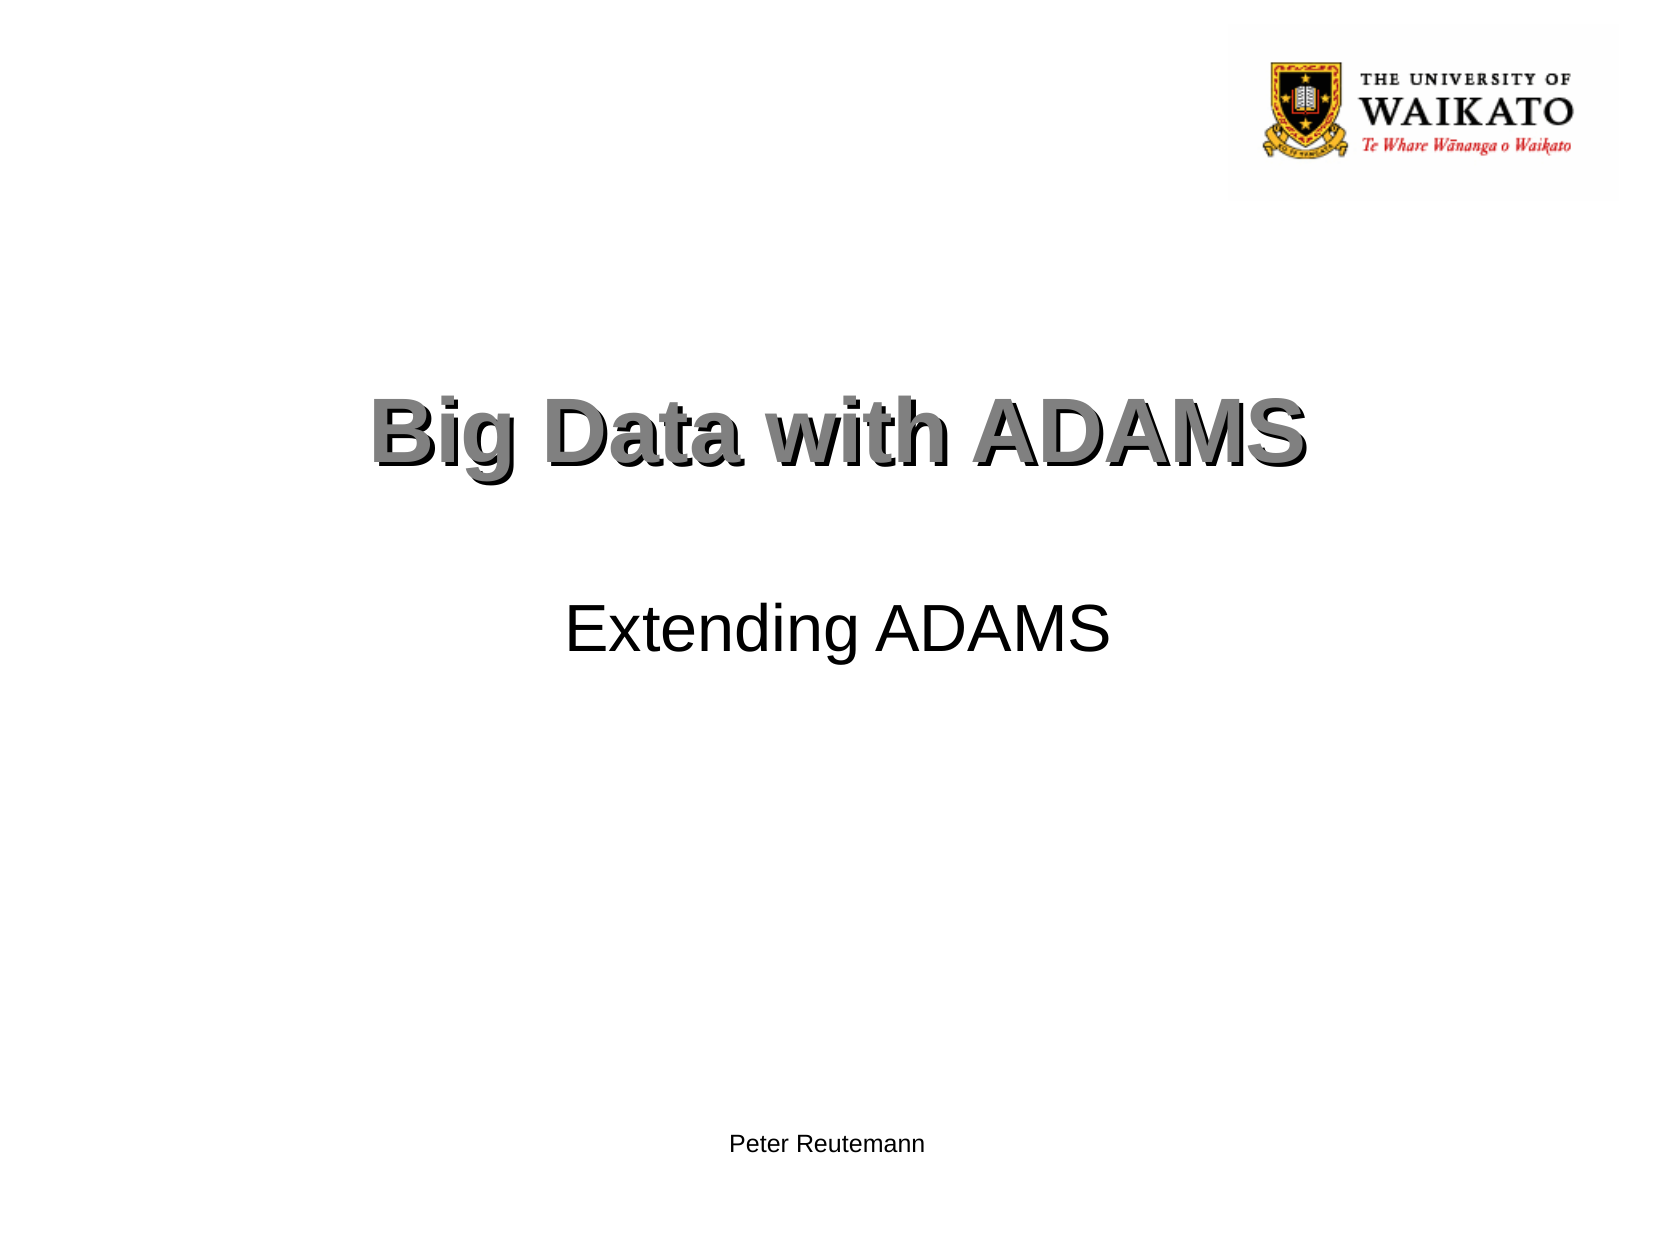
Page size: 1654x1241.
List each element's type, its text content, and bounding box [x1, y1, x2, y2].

subtitle Extending ADAMS [94, 590, 1583, 739]
title Big Data with ADAMS [94, 326, 1583, 535]
picture [1228, 24, 1619, 201]
